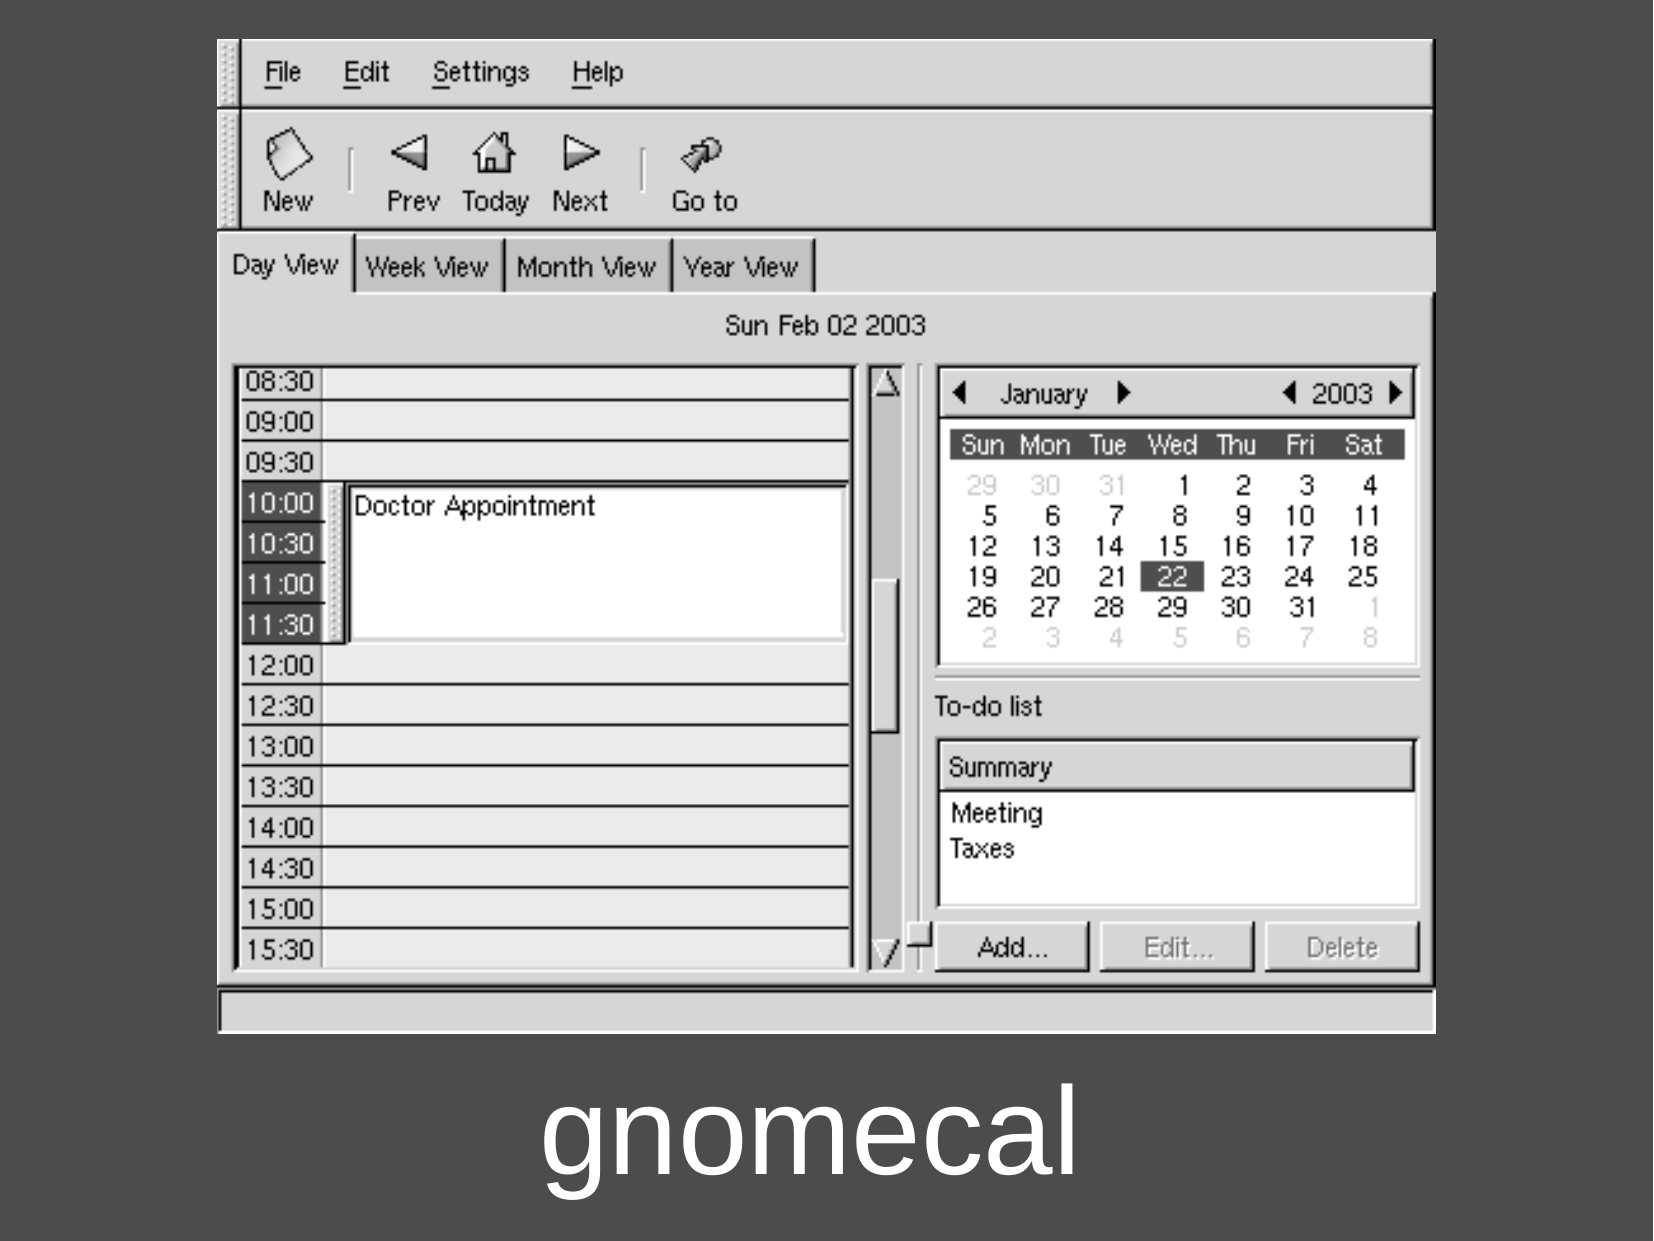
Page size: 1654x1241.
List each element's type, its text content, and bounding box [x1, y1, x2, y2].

picture [217, 39, 1436, 1034]
text_box gnomecal [524, 1053, 1097, 1209]
